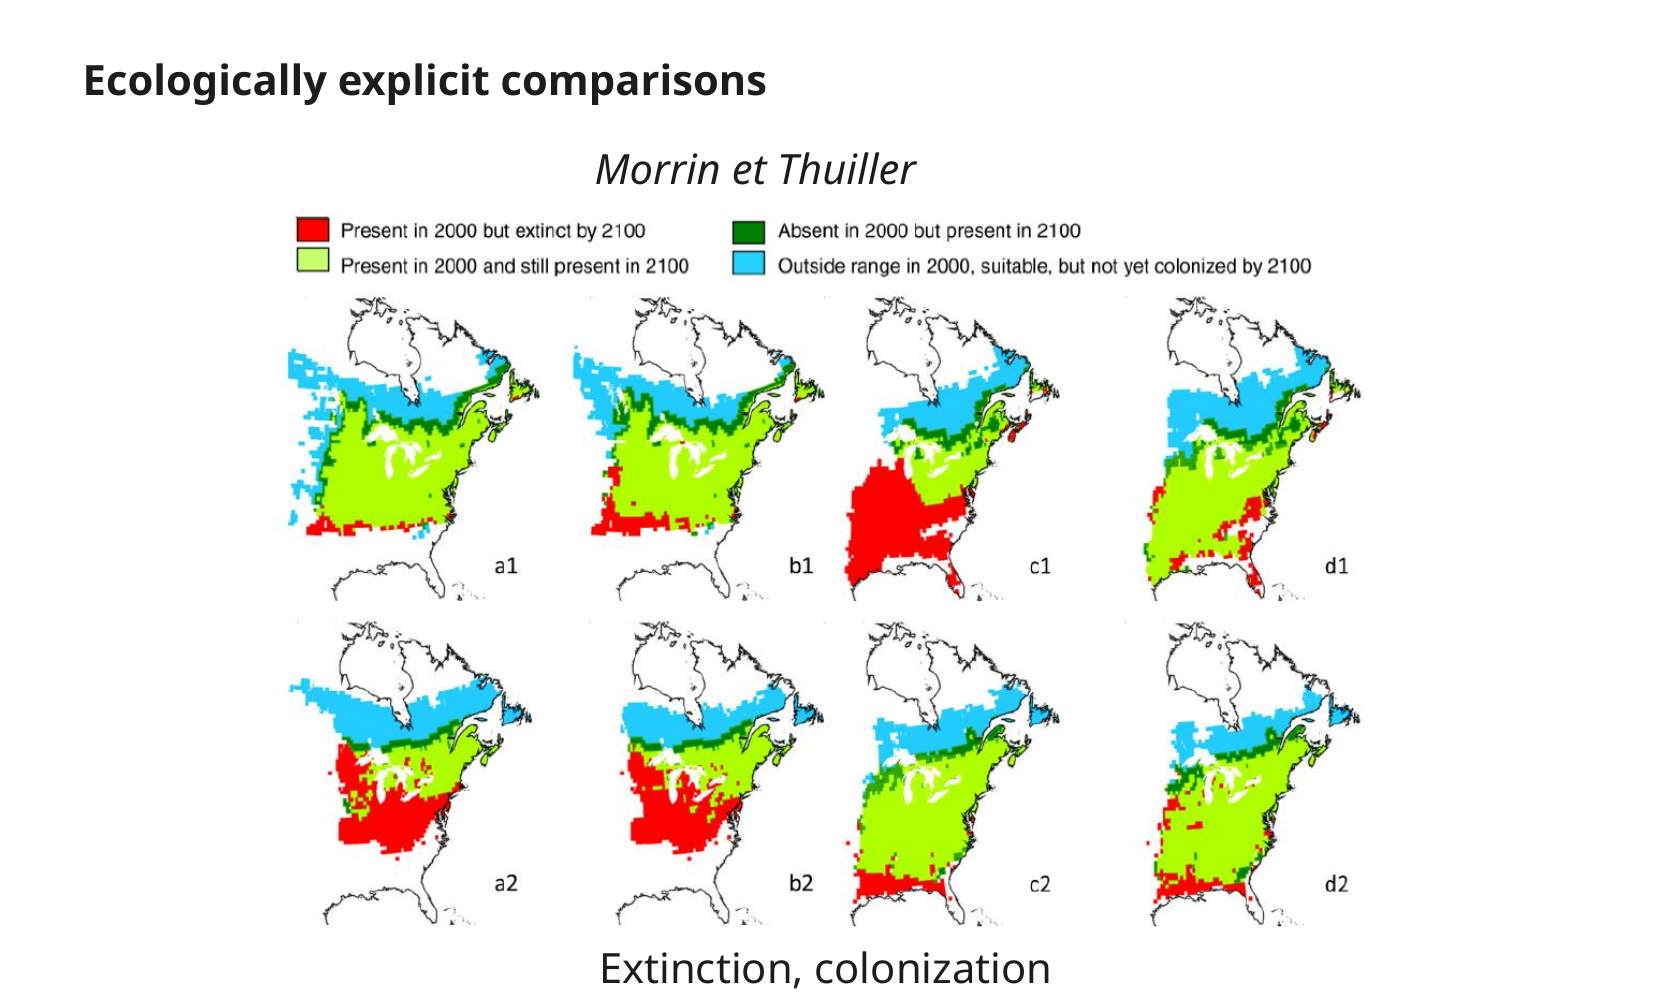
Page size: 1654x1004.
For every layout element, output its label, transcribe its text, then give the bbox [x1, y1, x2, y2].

picture [256, 206, 1367, 939]
text_box Ecologically explicit comparisons [82, 51, 1571, 130]
text_box Morrin et Thuiller (2009) [594, 139, 1029, 206]
text_box Extinction, colonization [599, 938, 1055, 1004]
